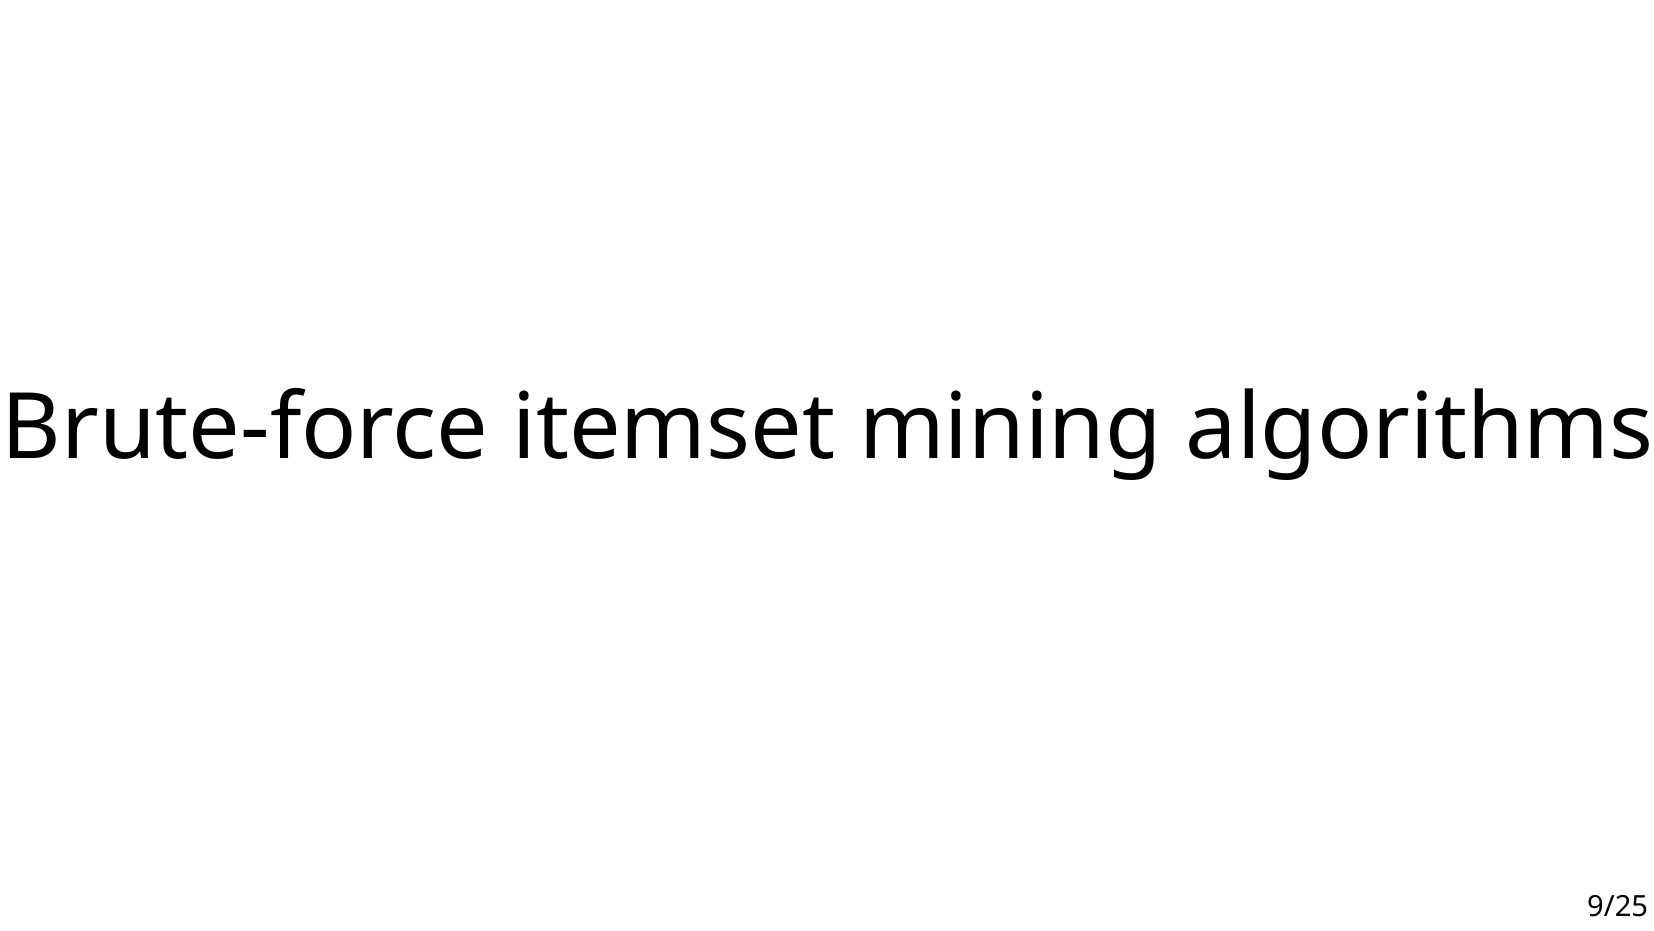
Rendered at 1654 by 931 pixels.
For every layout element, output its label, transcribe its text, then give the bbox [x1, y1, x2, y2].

title Brute-force itemset mining algorithms [0, 320, 1654, 526]
